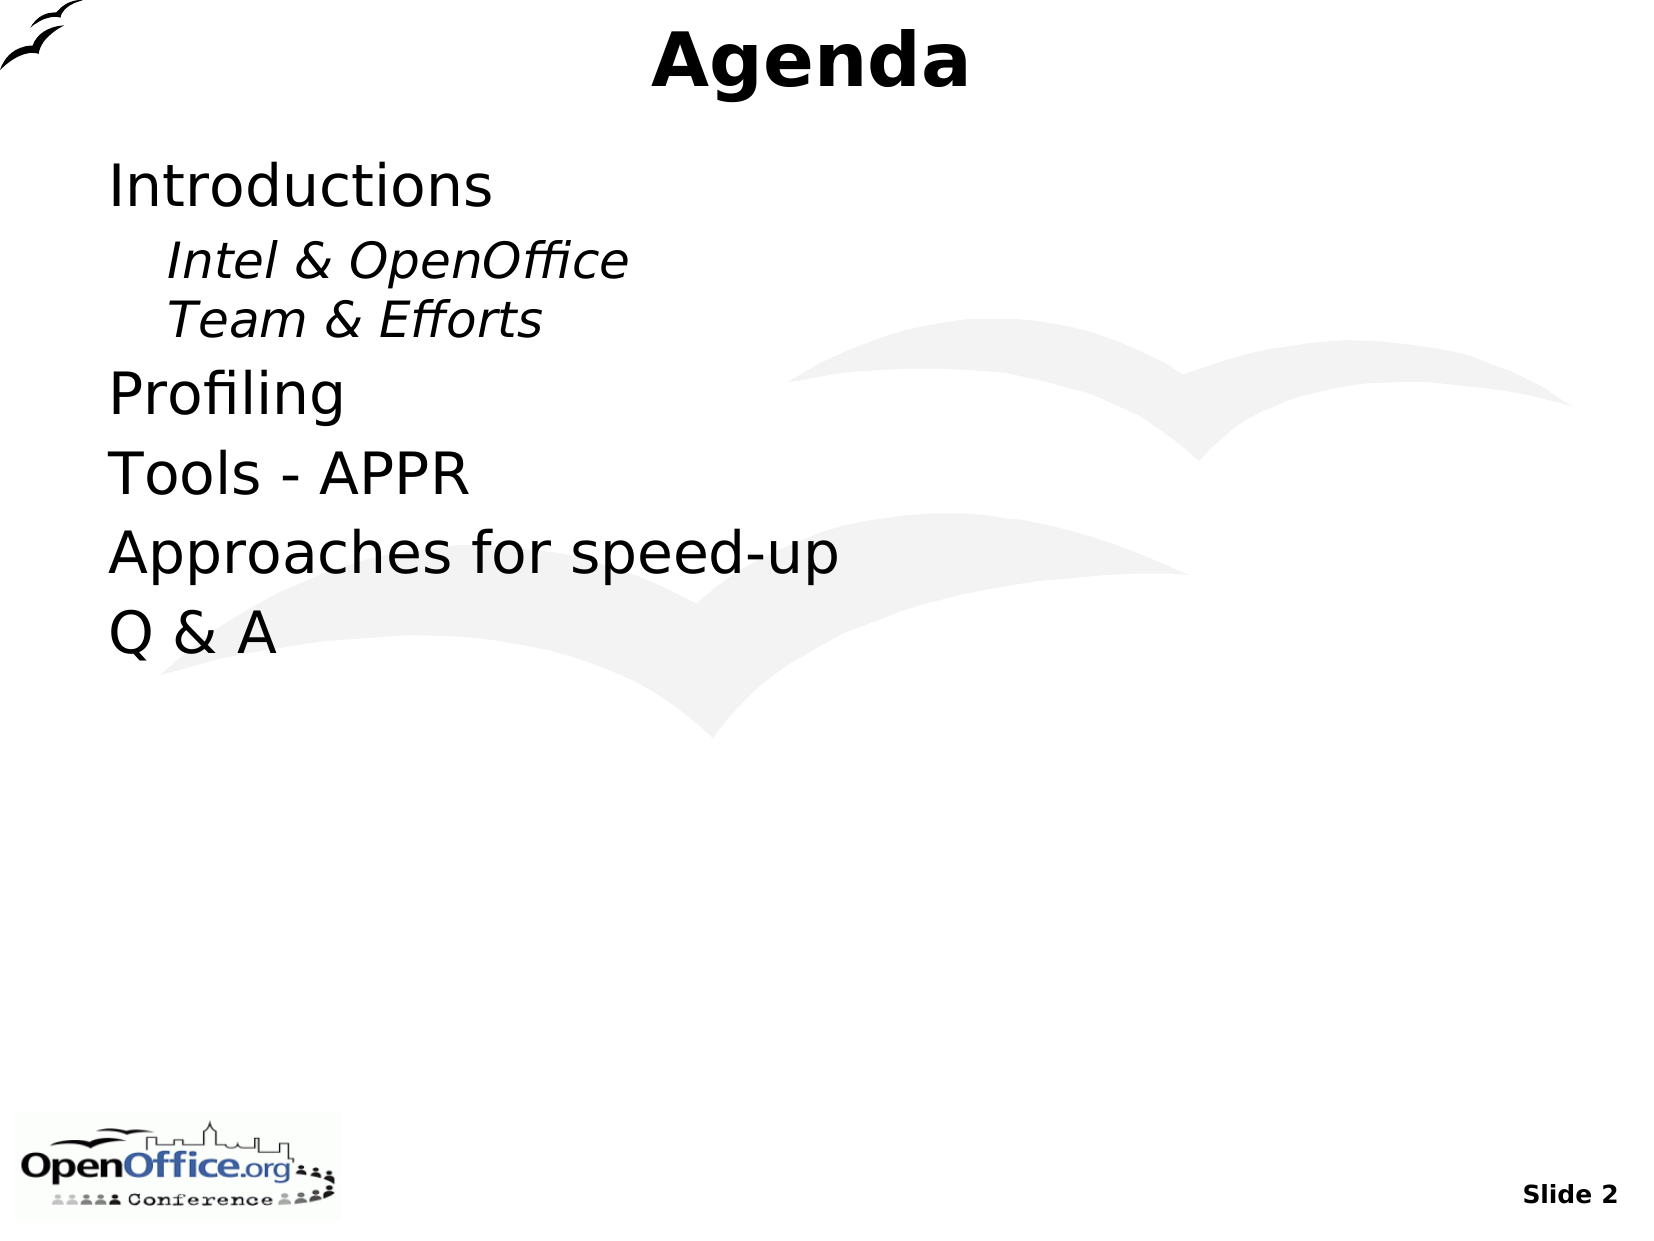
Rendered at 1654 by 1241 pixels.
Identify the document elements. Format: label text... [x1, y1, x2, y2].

title Agenda [0, 0, 1654, 121]
picture [15, 1112, 341, 1220]
list Introductions Intel & OpenOffice Team & Efforts Profiling Tools - APPR Approaches for speed-up Q & A [108, 152, 1535, 1104]
